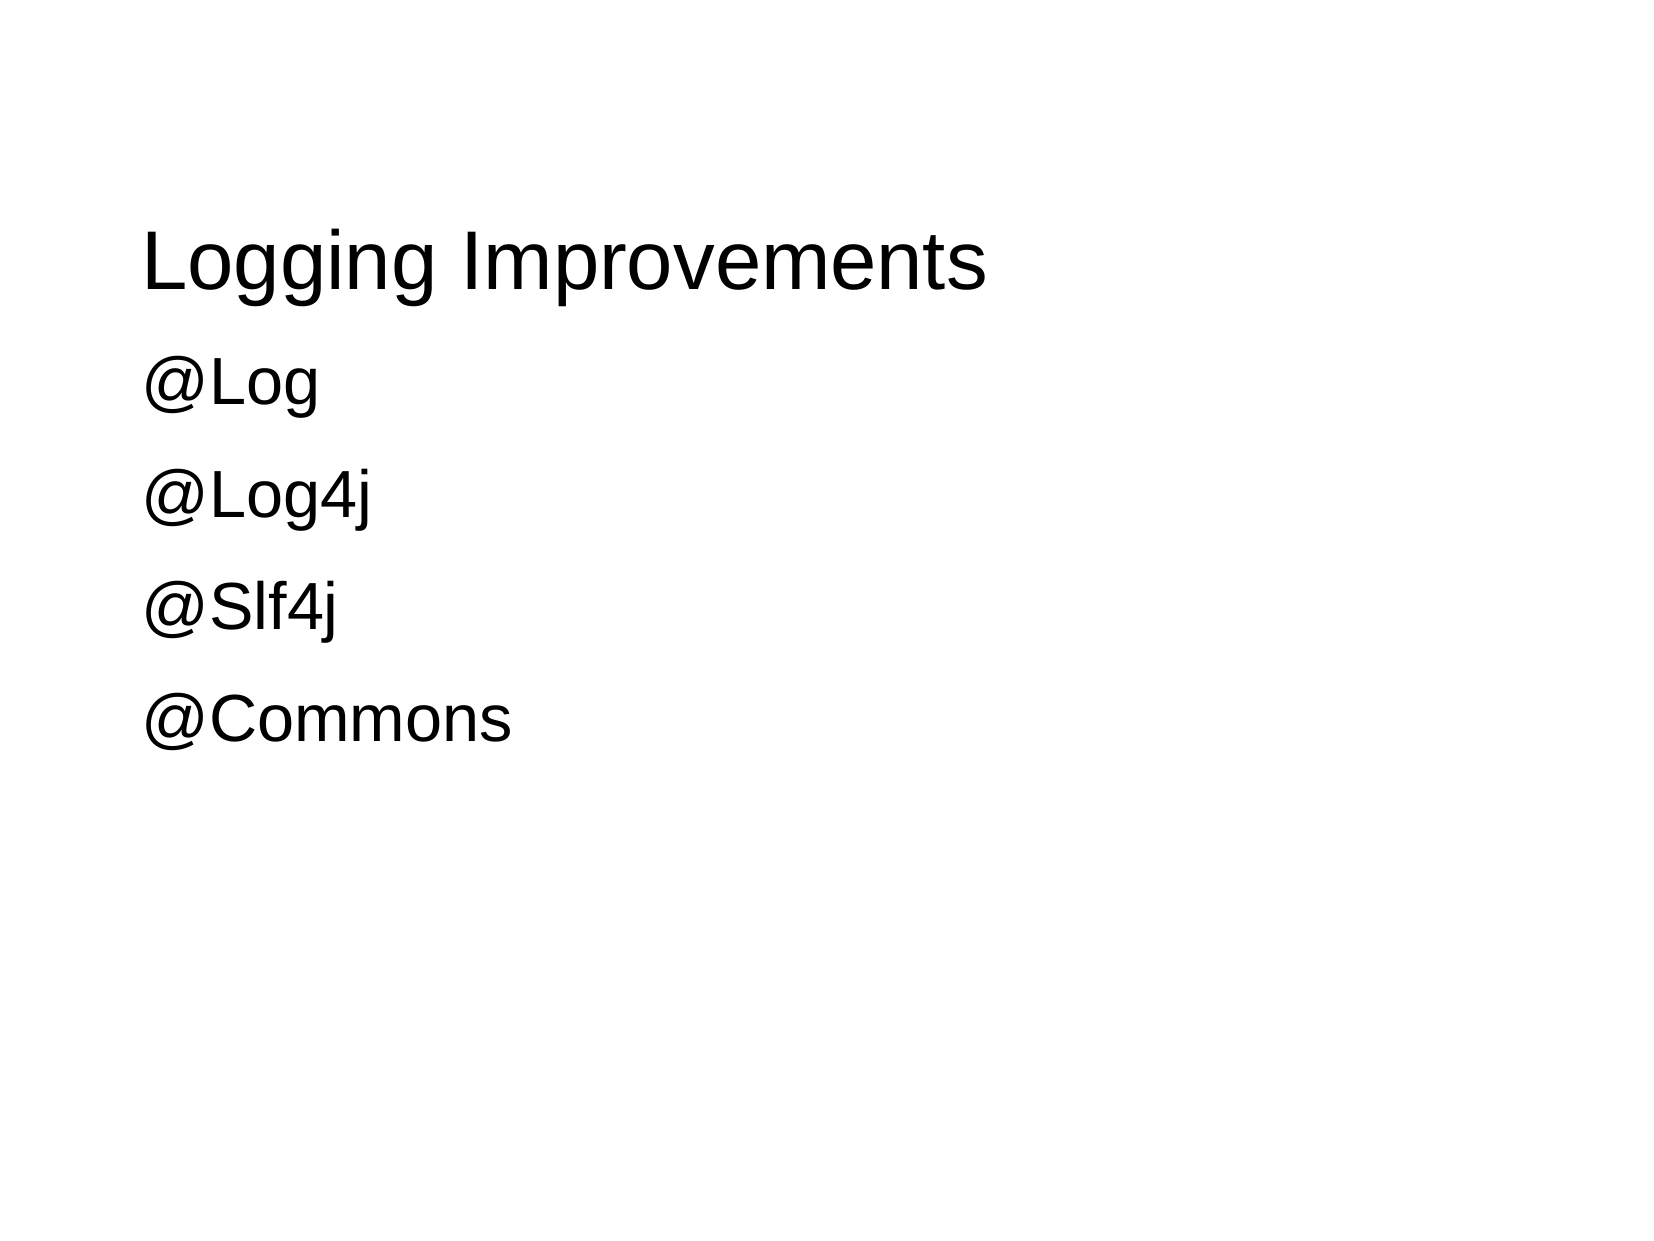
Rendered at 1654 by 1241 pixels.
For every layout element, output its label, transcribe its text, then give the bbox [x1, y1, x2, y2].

subtitle Logging Improvements @Log @Log4j @Slf4j @Commons [141, 167, 1630, 1194]
